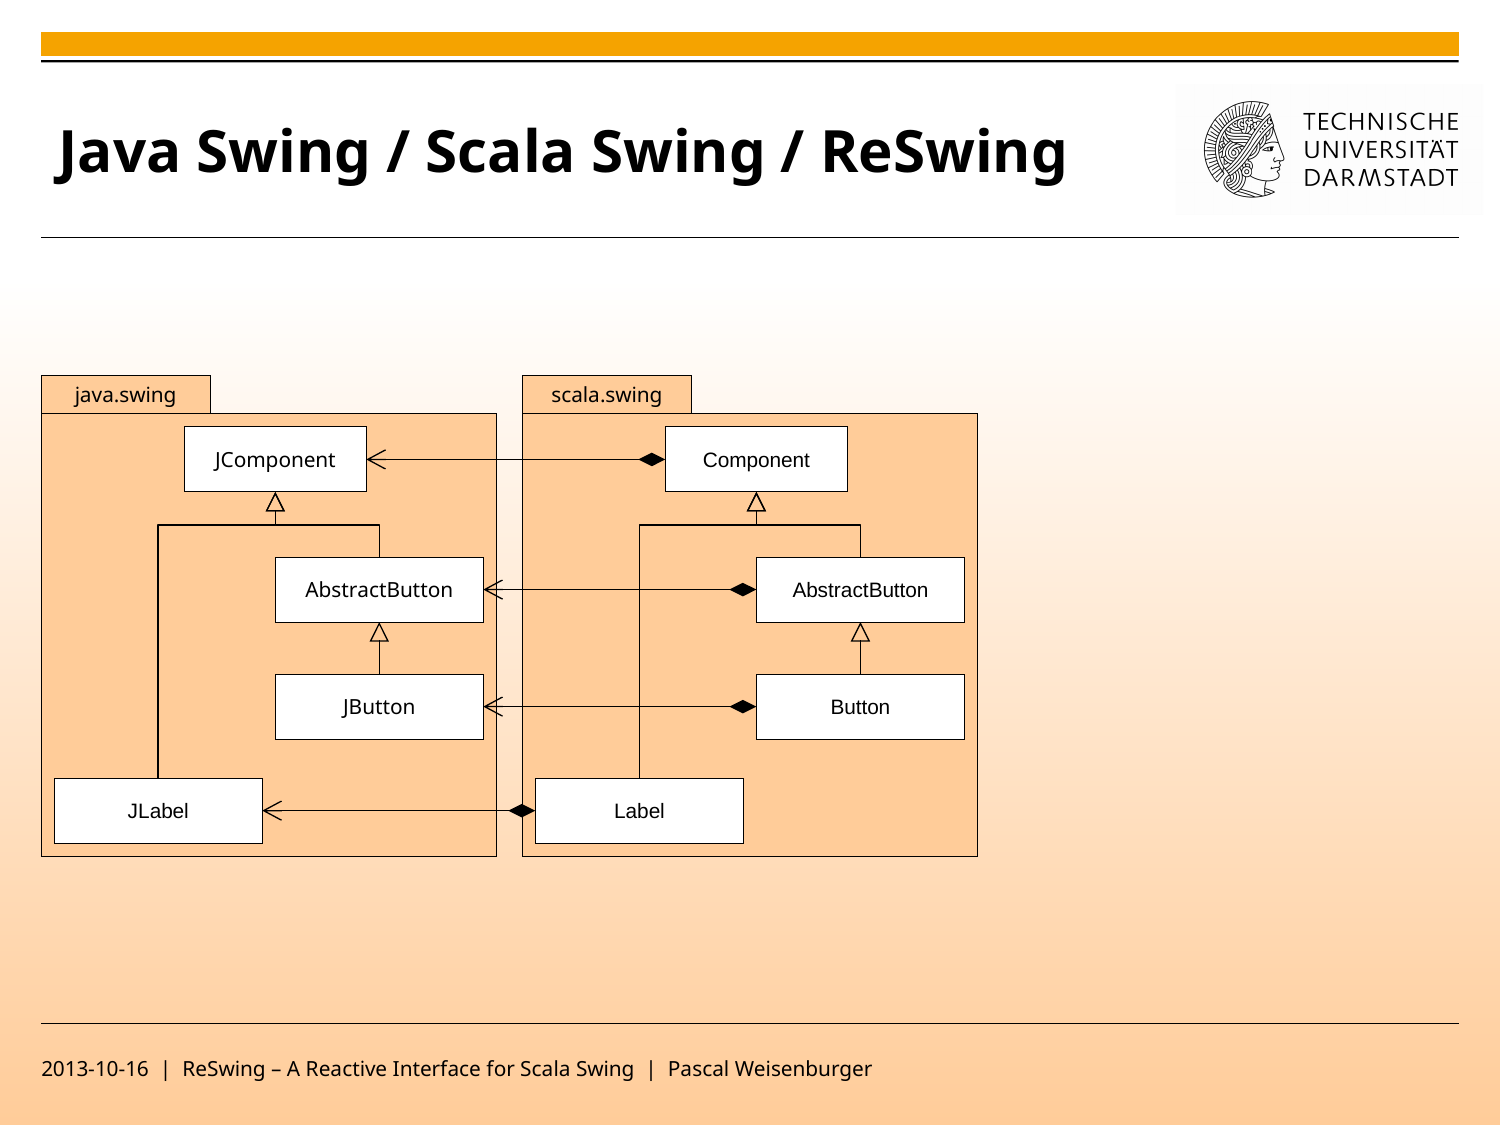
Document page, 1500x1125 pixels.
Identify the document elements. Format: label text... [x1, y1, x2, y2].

text_box [522, 460, 756, 589]
text_box AbstractButton [756, 557, 965, 623]
text_box Label [535, 778, 744, 844]
text_box [159, 526, 497, 810]
text_box [269, 497, 282, 510]
text_box JButton [275, 674, 484, 740]
text_box [750, 497, 763, 510]
text_box [522, 413, 978, 857]
text_box AbstractButton [275, 557, 484, 623]
text_box [41, 413, 497, 857]
text_box Component [665, 426, 848, 492]
text_box [640, 526, 860, 589]
text_box JLabel [54, 778, 263, 844]
text_box [522, 590, 639, 706]
text_box [373, 627, 386, 640]
text_box JComponent [184, 426, 367, 492]
text_box Button [756, 674, 965, 740]
text_box [640, 590, 860, 706]
title Java Swing / Scala Swing / ReSwing [58, 78, 1187, 219]
picture [1187, 84, 1484, 215]
text_box [380, 591, 497, 705]
text_box scala.swing [522, 375, 692, 414]
text_box [854, 627, 867, 640]
text_box [522, 707, 639, 810]
text_box java.swing [41, 375, 211, 414]
text_box [276, 460, 497, 588]
